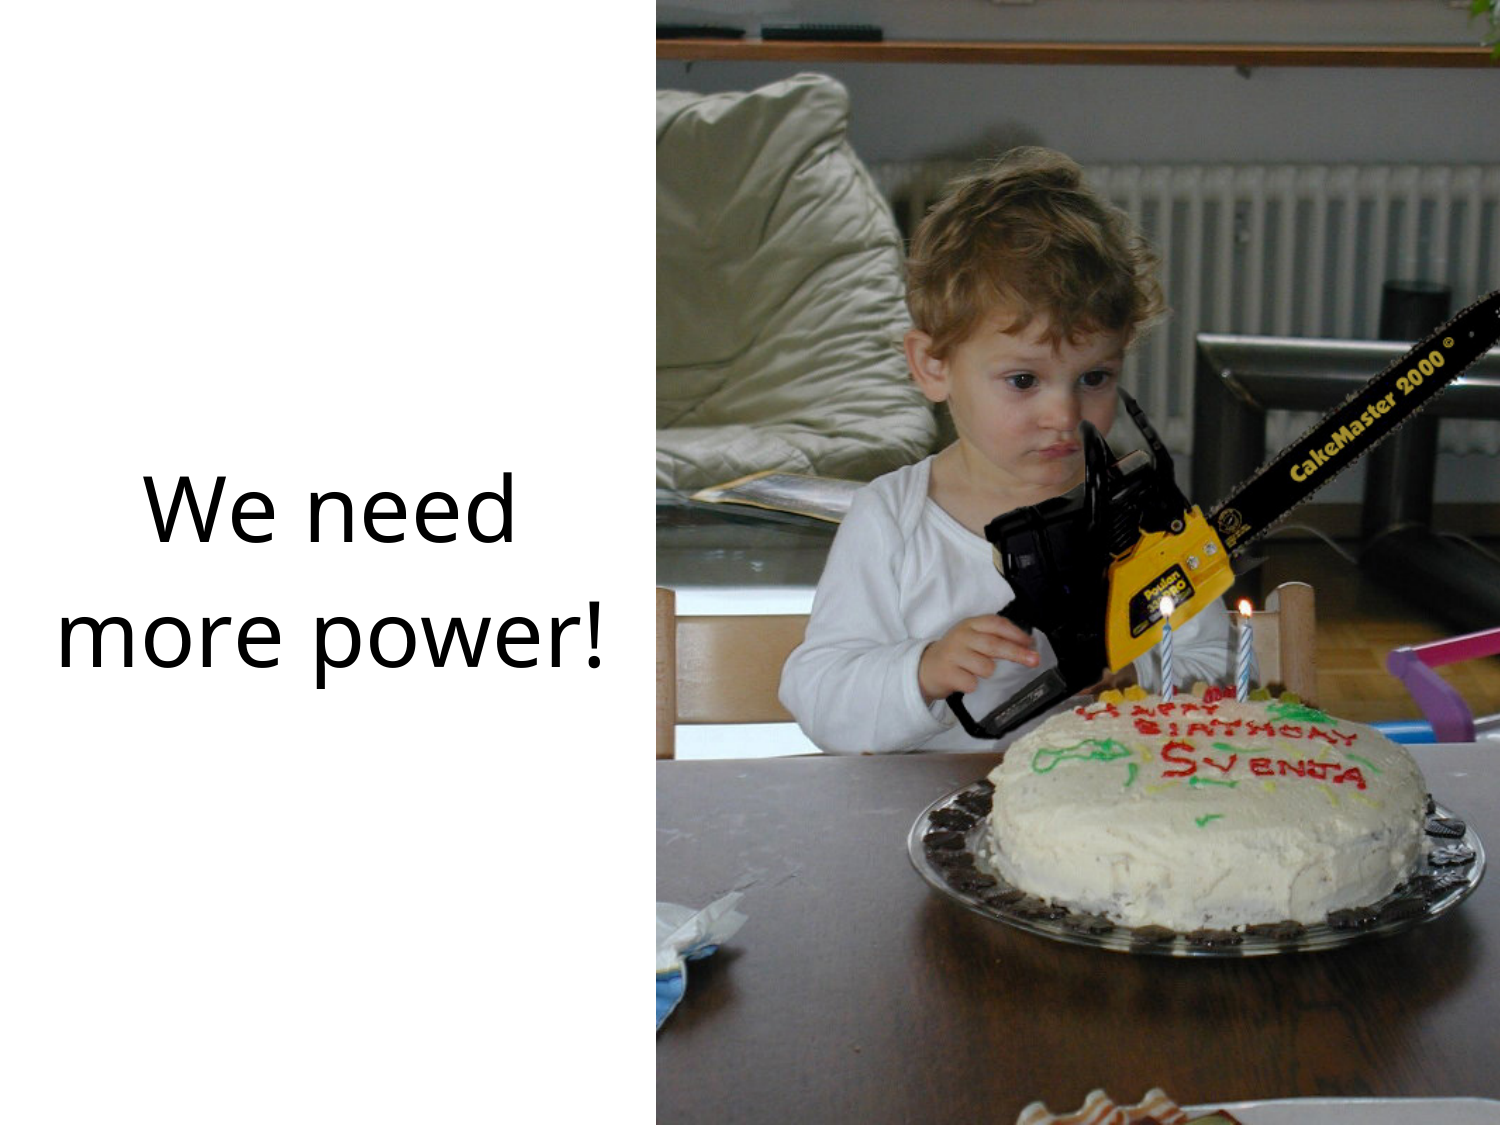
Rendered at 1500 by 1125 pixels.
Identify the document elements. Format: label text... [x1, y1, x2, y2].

title We need more power! [24, 52, 638, 1088]
picture [656, 0, 1500, 1125]
